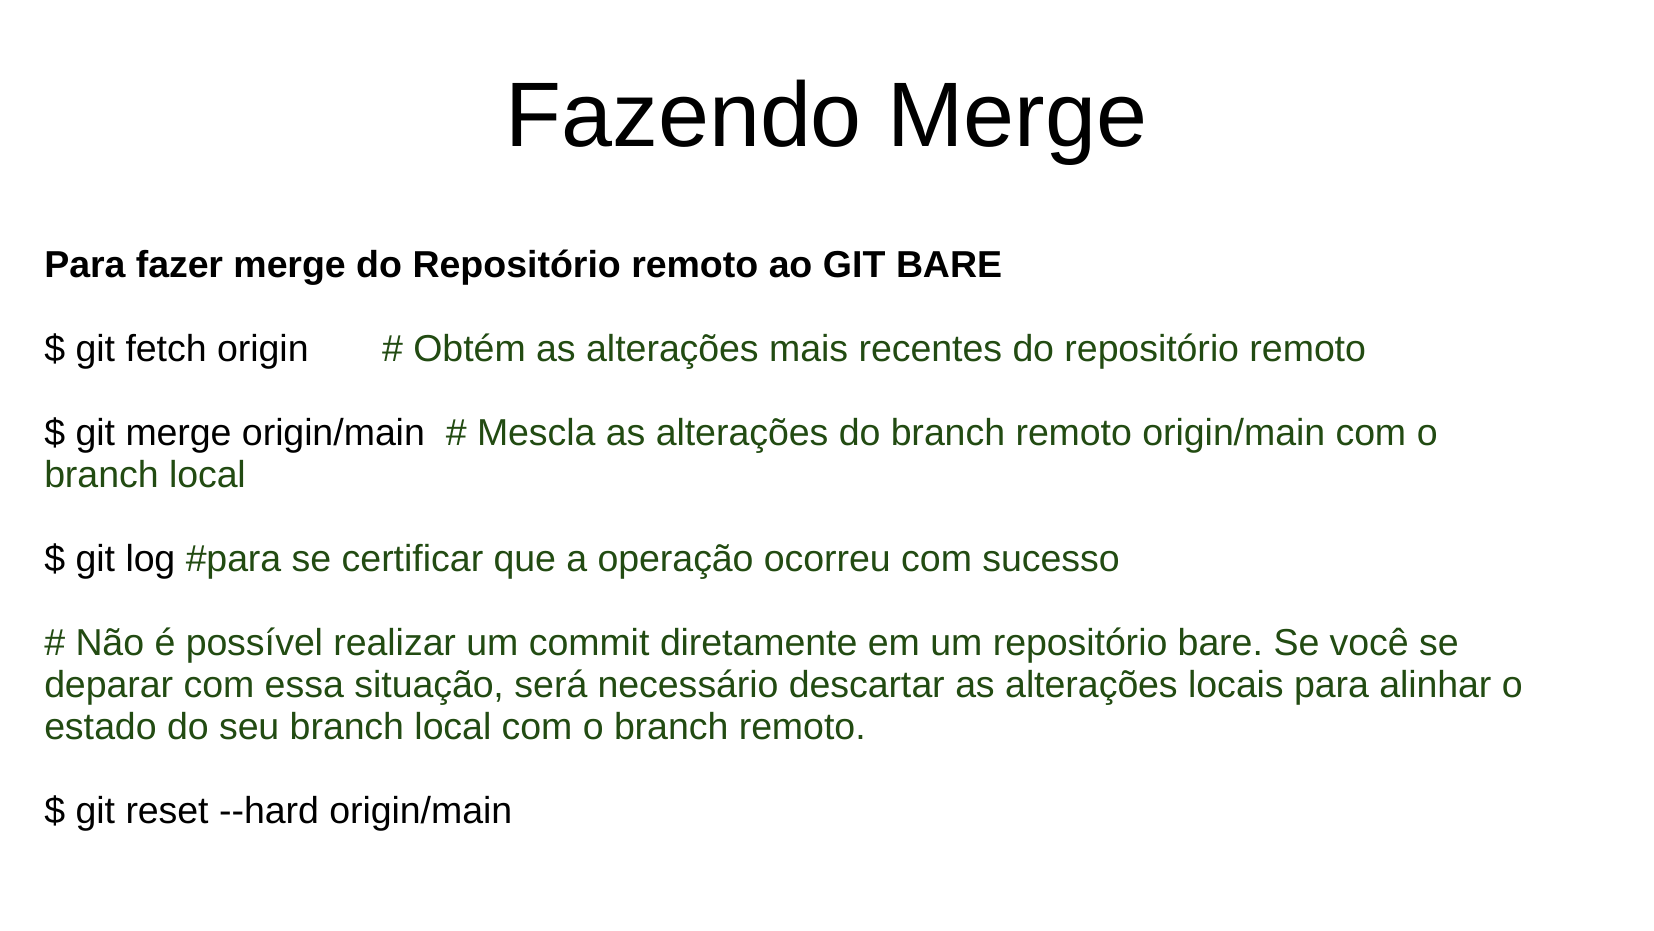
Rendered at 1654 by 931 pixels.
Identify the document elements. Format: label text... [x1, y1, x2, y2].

text_box Para fazer merge do Repositório remoto ao GIT BARE $ git fetch origin # Obtém as alterações mais recentes do repositório remoto $ git merge origin/main # Mescla as alterações do branch remoto origin/main com o branch local $ git log #para se certificar que a operação ocorreu com sucesso # Não é possível realizar um commit diretamente em um repositório bare. Se você se deparar com essa situação, será necessário descartar as alterações locais para alinhar o estado do seu branch local com o branch remoto. $ git reset --hard origin/main [29, 236, 1565, 923]
title Fazendo Merge [82, 37, 1571, 193]
